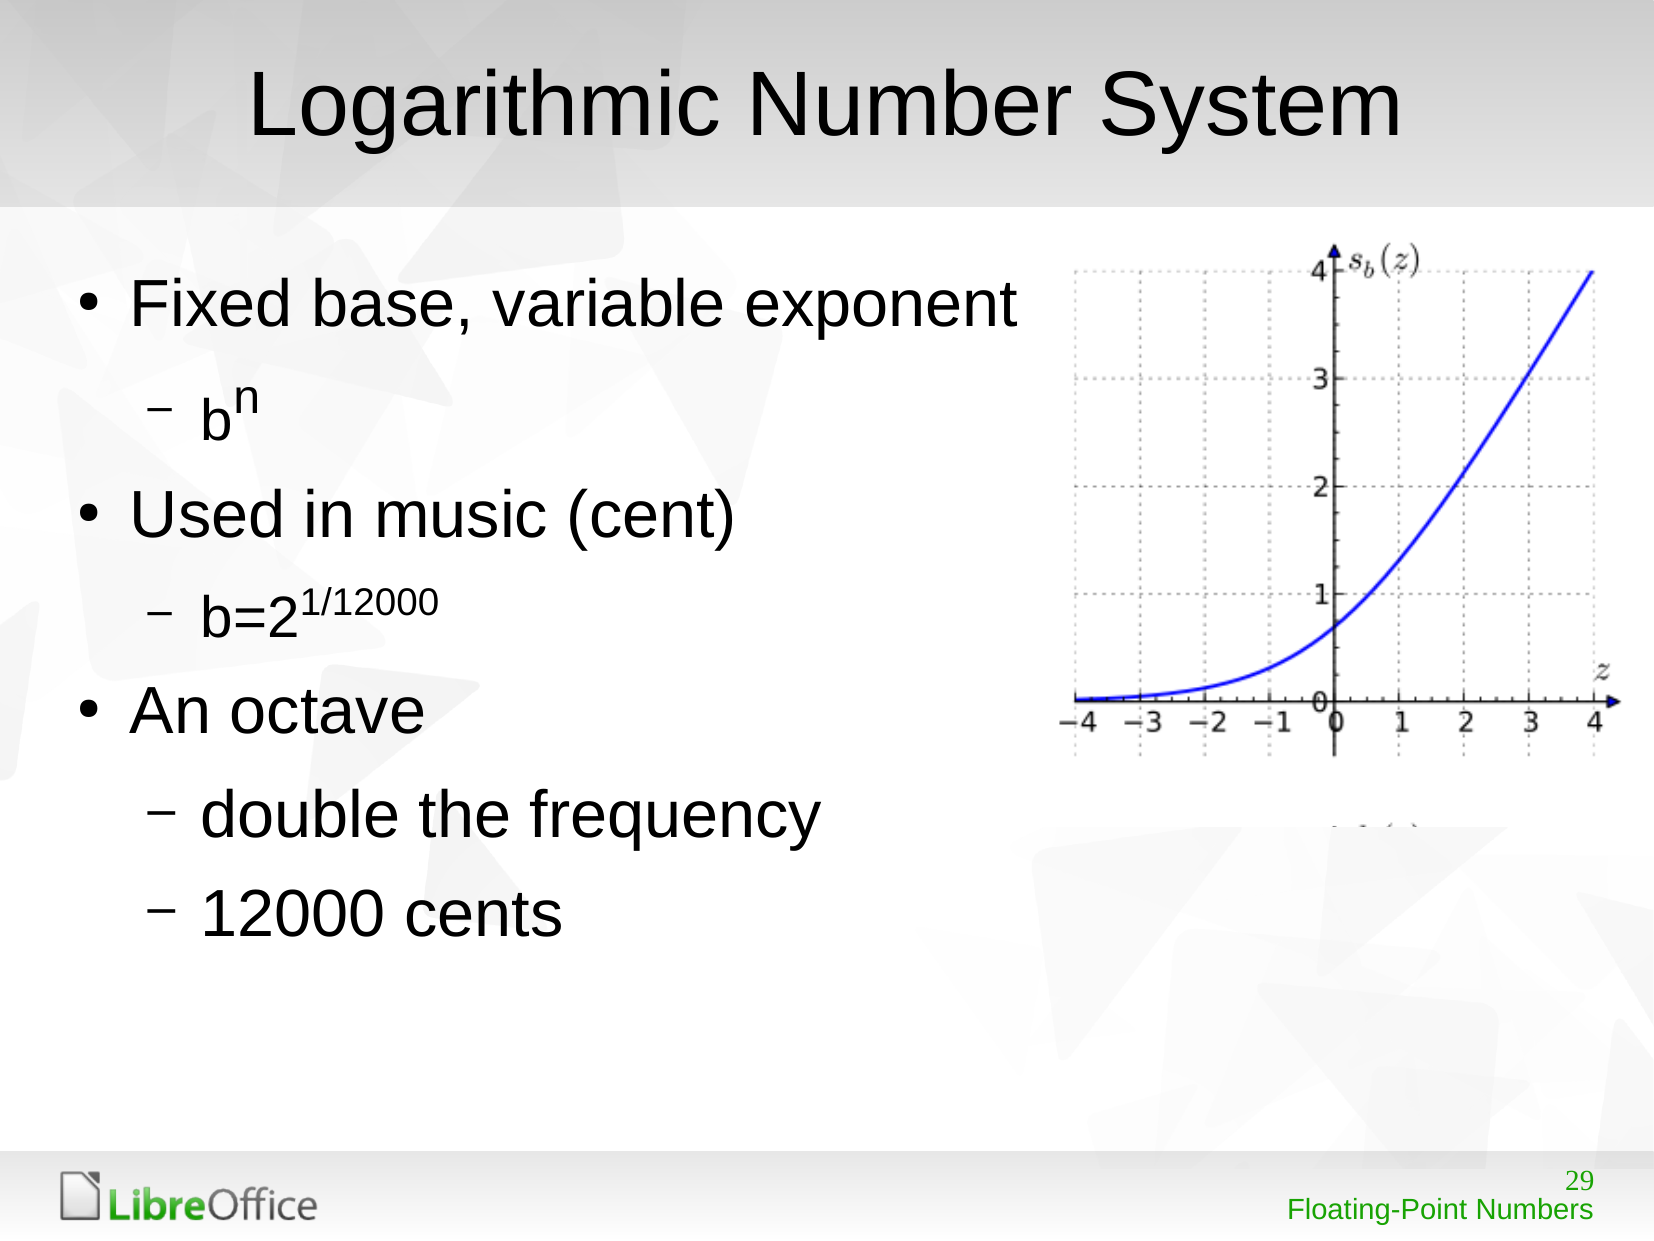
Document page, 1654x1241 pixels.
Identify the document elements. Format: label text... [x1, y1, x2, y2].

picture [915, 236, 1654, 1169]
picture [41, 1152, 337, 1240]
picture [0, 0, 783, 931]
list Fixed base, variable exponent bn Used in music (cent) b=21/12000 An octave double the frequency 12000 cents [59, 265, 1034, 986]
title Logarithmic Number System [59, 29, 1595, 178]
